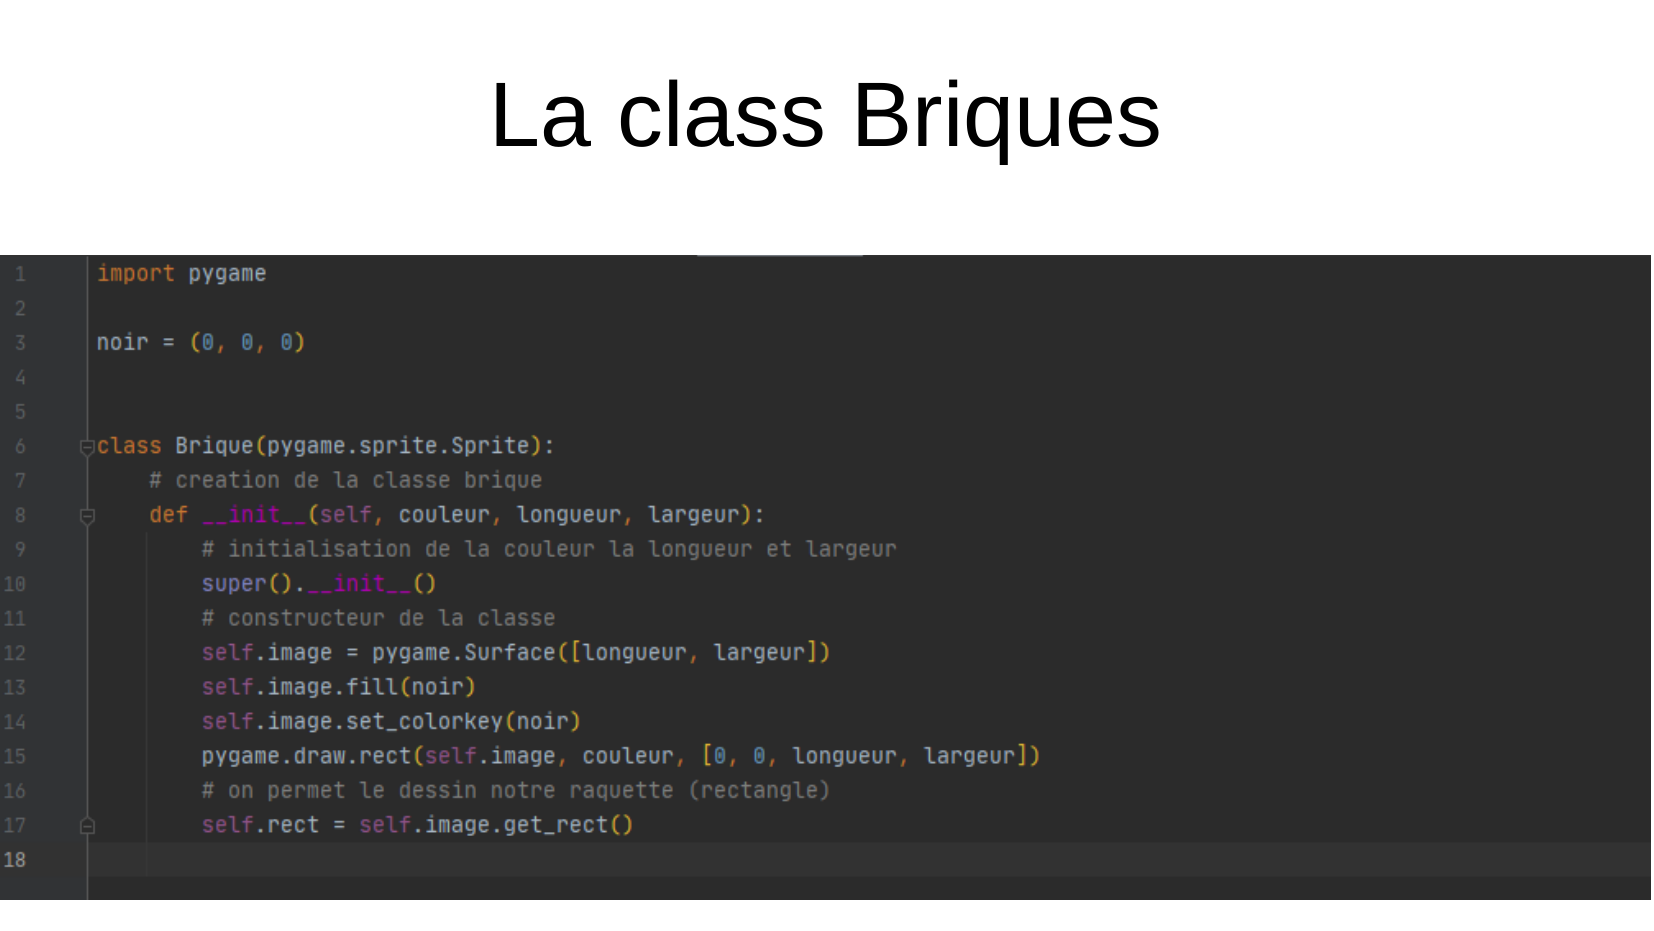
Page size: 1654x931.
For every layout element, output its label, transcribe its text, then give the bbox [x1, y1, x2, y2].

picture [0, 255, 1651, 901]
title La class Briques [82, 37, 1571, 193]
